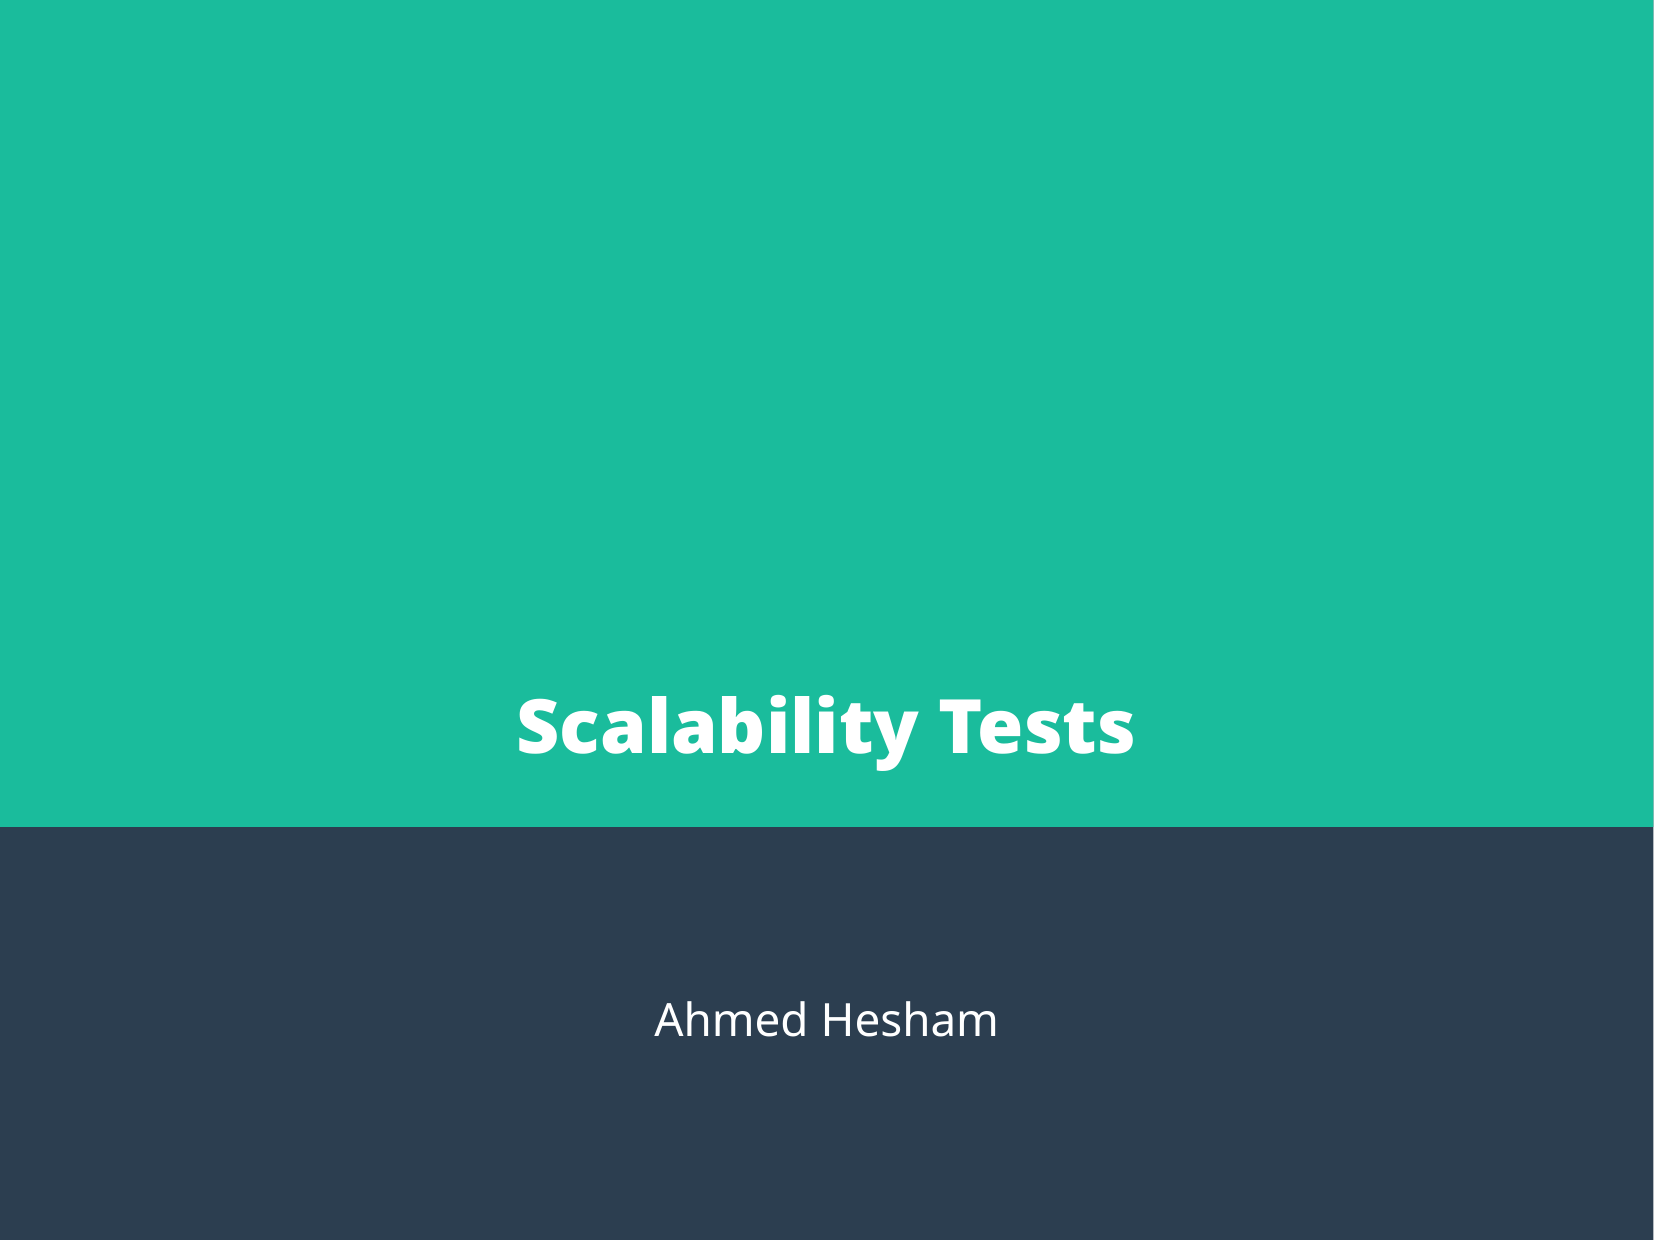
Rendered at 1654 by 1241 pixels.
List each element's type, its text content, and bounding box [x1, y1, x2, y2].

subtitle Ahmed Hesham [59, 856, 1595, 1182]
title Scalability Tests [59, 620, 1595, 778]
